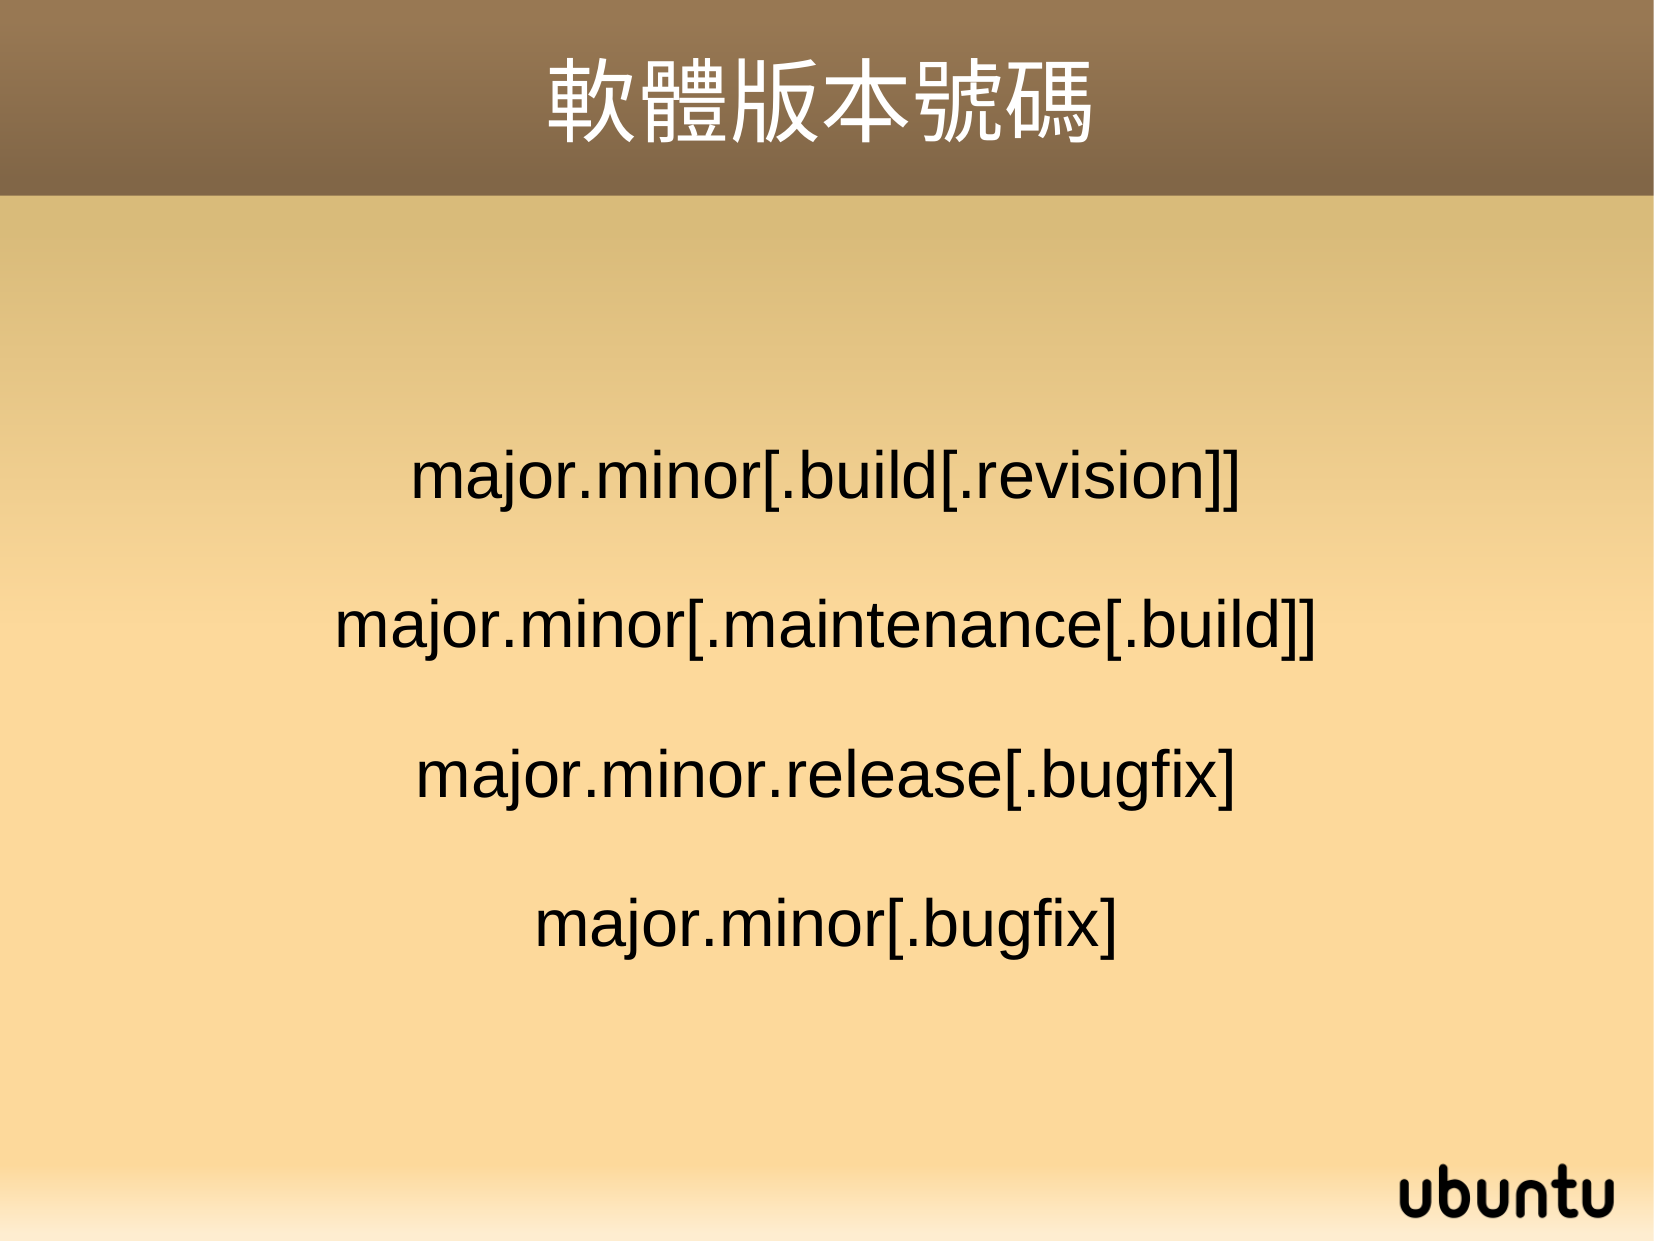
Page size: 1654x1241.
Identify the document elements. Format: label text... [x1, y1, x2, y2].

title 軟體版本號碼 [76, 0, 1565, 208]
picture [0, 0, 1654, 1241]
subtitle major.minor[.build[.revision]] major.minor[.maintenance[.build]] major.minor.release[.bugfix] major.minor[.bugfix] [82, 290, 1571, 1109]
